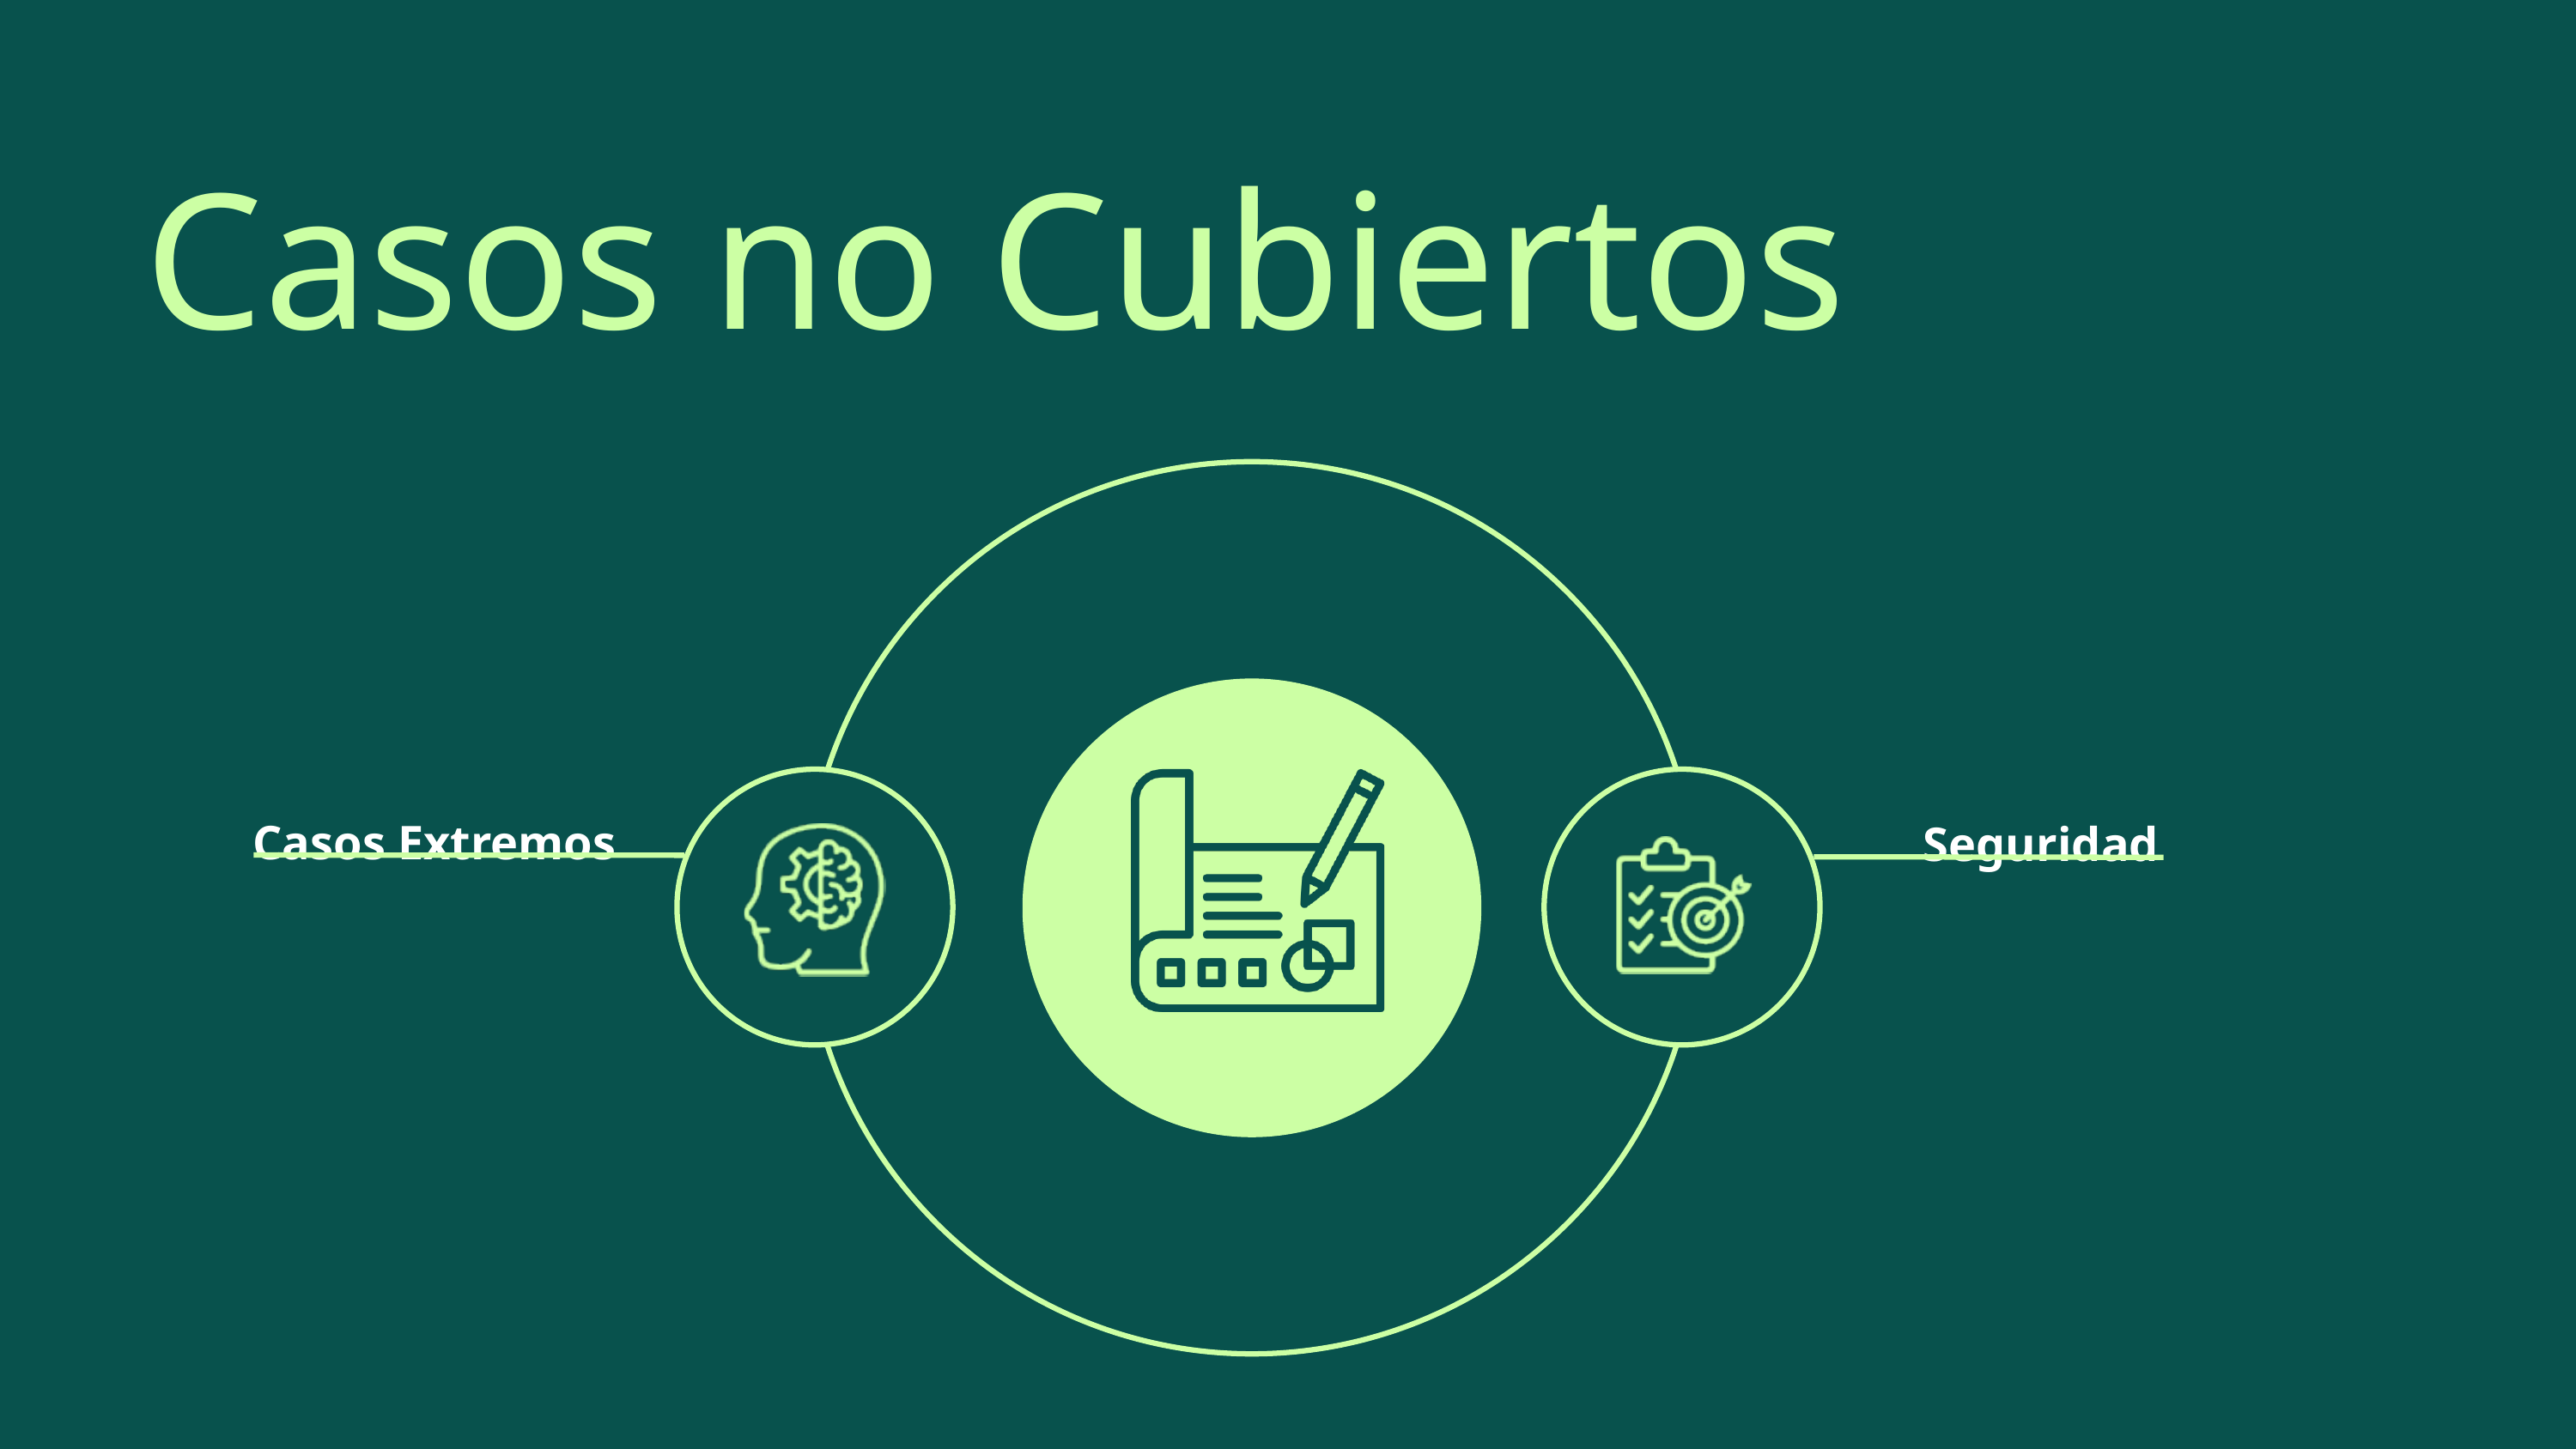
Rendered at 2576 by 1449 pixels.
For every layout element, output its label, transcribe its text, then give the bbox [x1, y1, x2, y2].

text_box Seguridad [1985, 840, 1996, 854]
text_box Seguridad [2081, 840, 2091, 854]
text_box Casos Extremos [252, 778, 685, 870]
text_box Seguridad [1808, 779, 2160, 871]
text_box [677, 461, 1820, 1355]
text_box Seguridad [1996, 860, 2160, 871]
text_box Casos no Cubiertos [144, 89, 1907, 367]
text_box Seguridad [2138, 840, 2148, 854]
